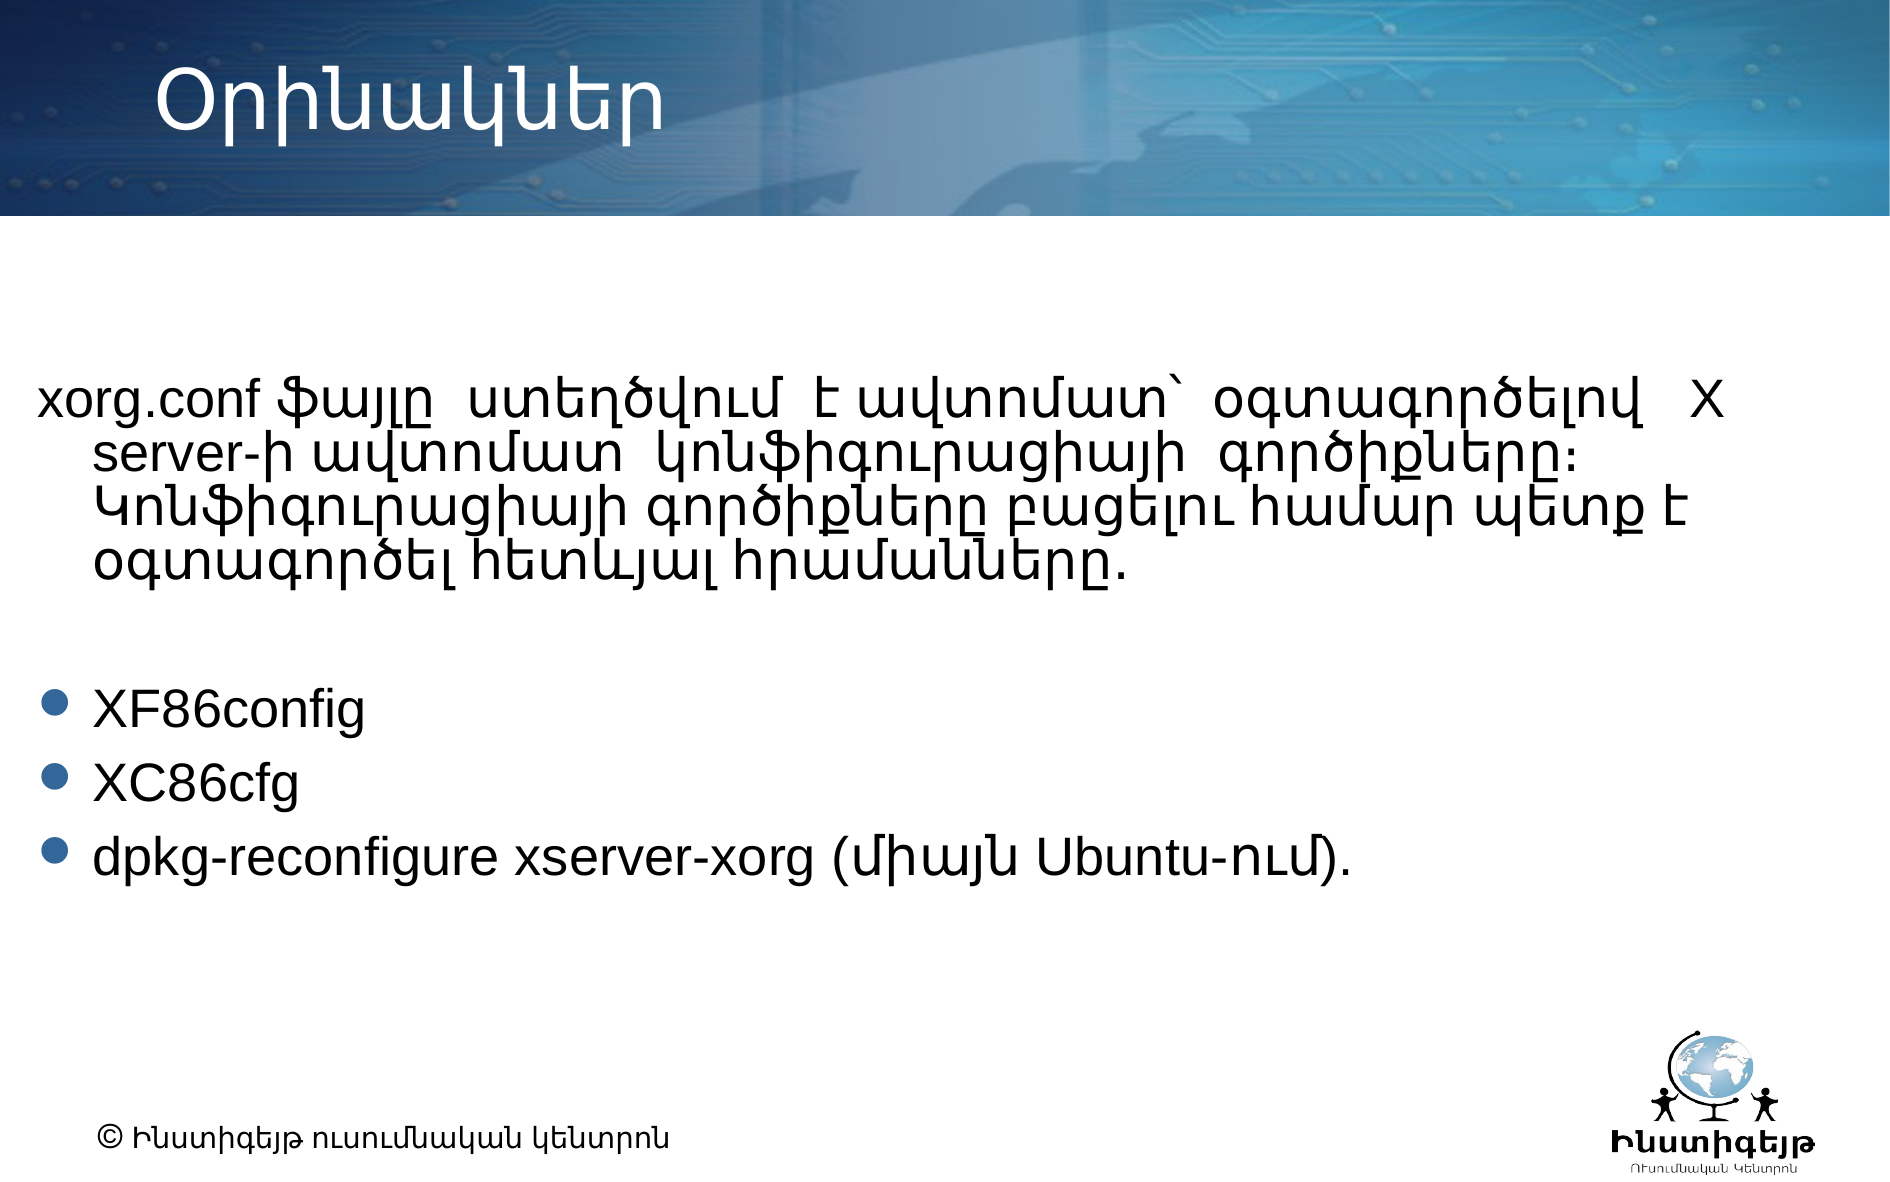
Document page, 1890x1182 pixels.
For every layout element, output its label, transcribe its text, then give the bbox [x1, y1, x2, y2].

picture [0, 0, 1890, 216]
list xorg.conf ֆայլը ստեղծվում է ավտոմատ՝ օգտագործելով X server-ի ավտոմատ կոնֆիգուրացիայի գործիքները։ Կոնֆիգուրացիայի գործիքները բացելու համար պետք է օգտագործել հետևյալ հրամանները․ XF86config XC86cfg dpkg-reconfigure xserver-xorg (միայն Ubuntu-ում). [37, 374, 105, 968]
text_box Օրինակներ [153, 76, 253, 171]
picture [1612, 1030, 1815, 1175]
